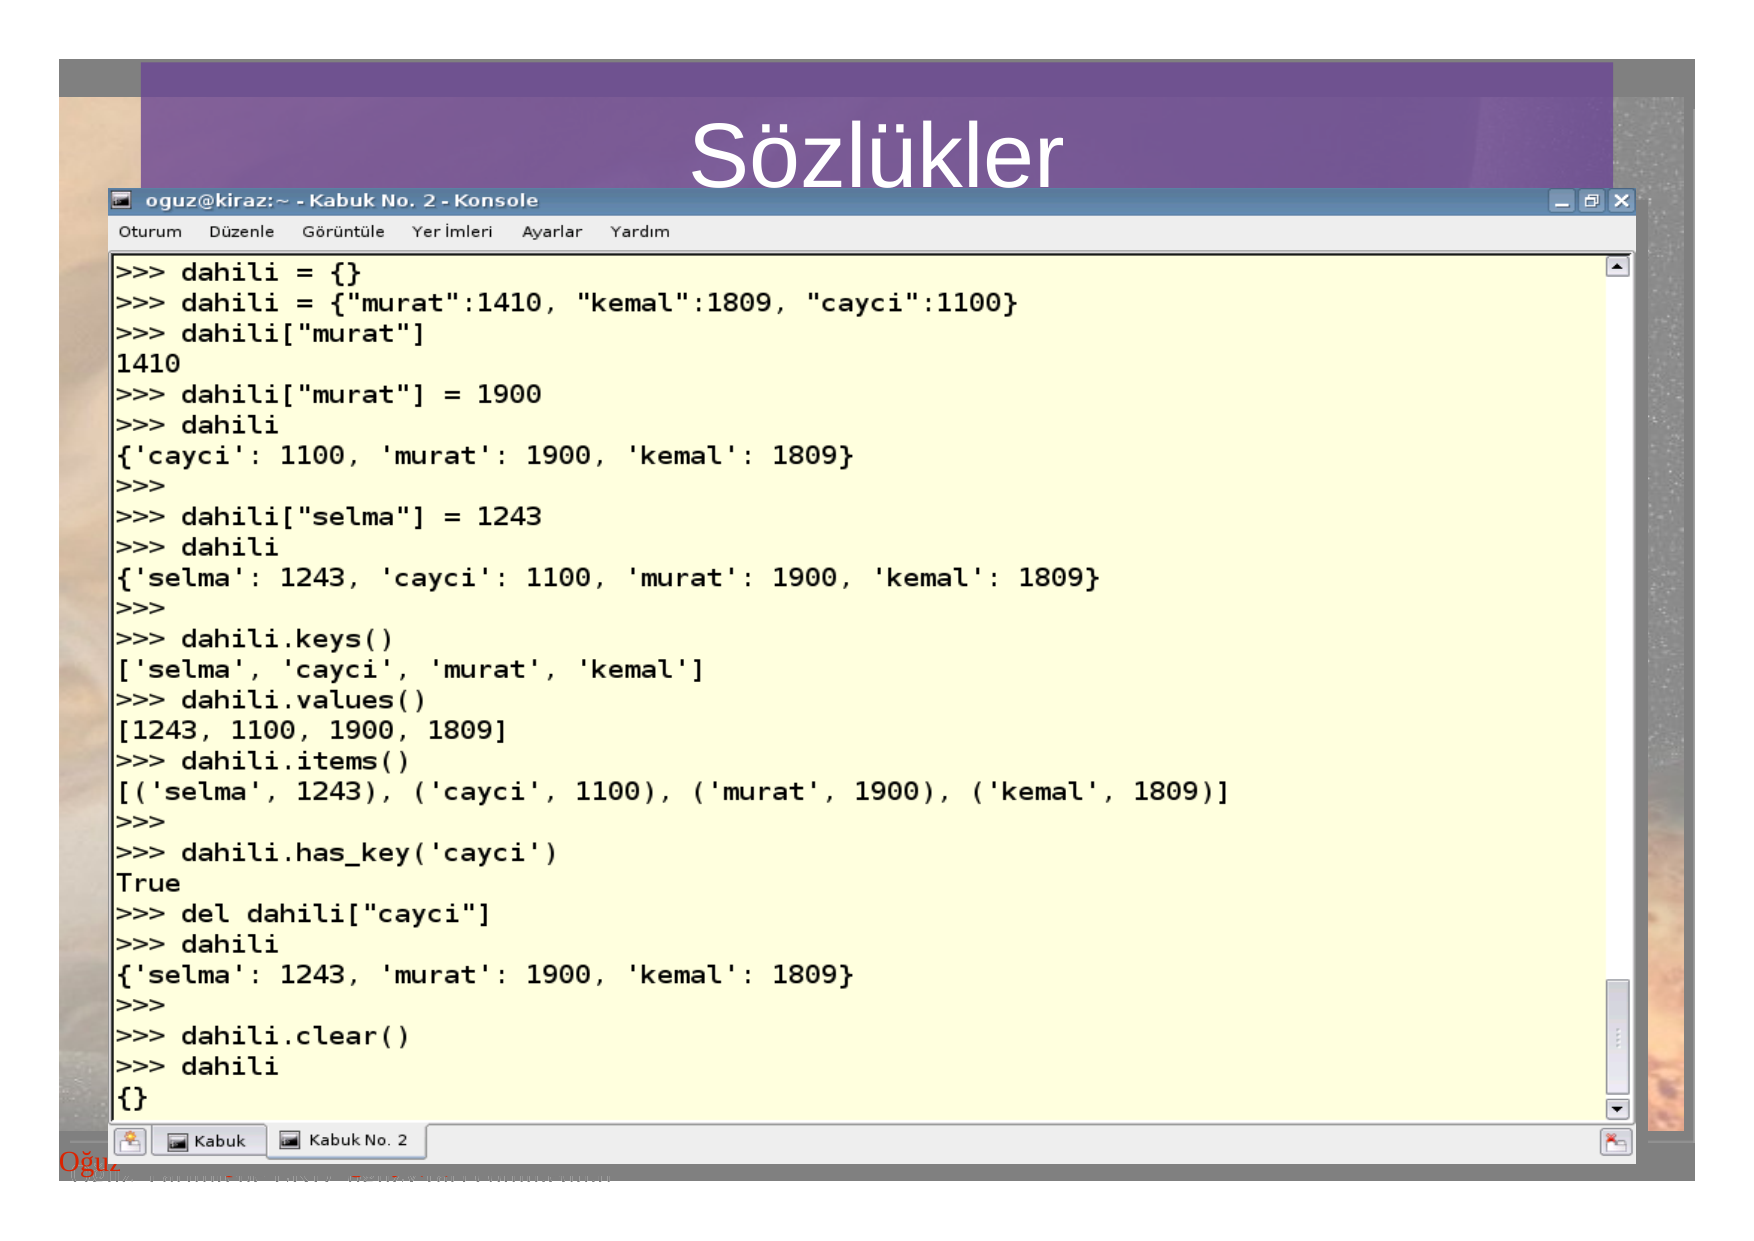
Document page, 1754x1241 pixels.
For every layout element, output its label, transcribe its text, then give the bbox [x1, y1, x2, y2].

picture [59, 97, 1684, 1164]
title Sözlükler [140, 62, 1614, 188]
